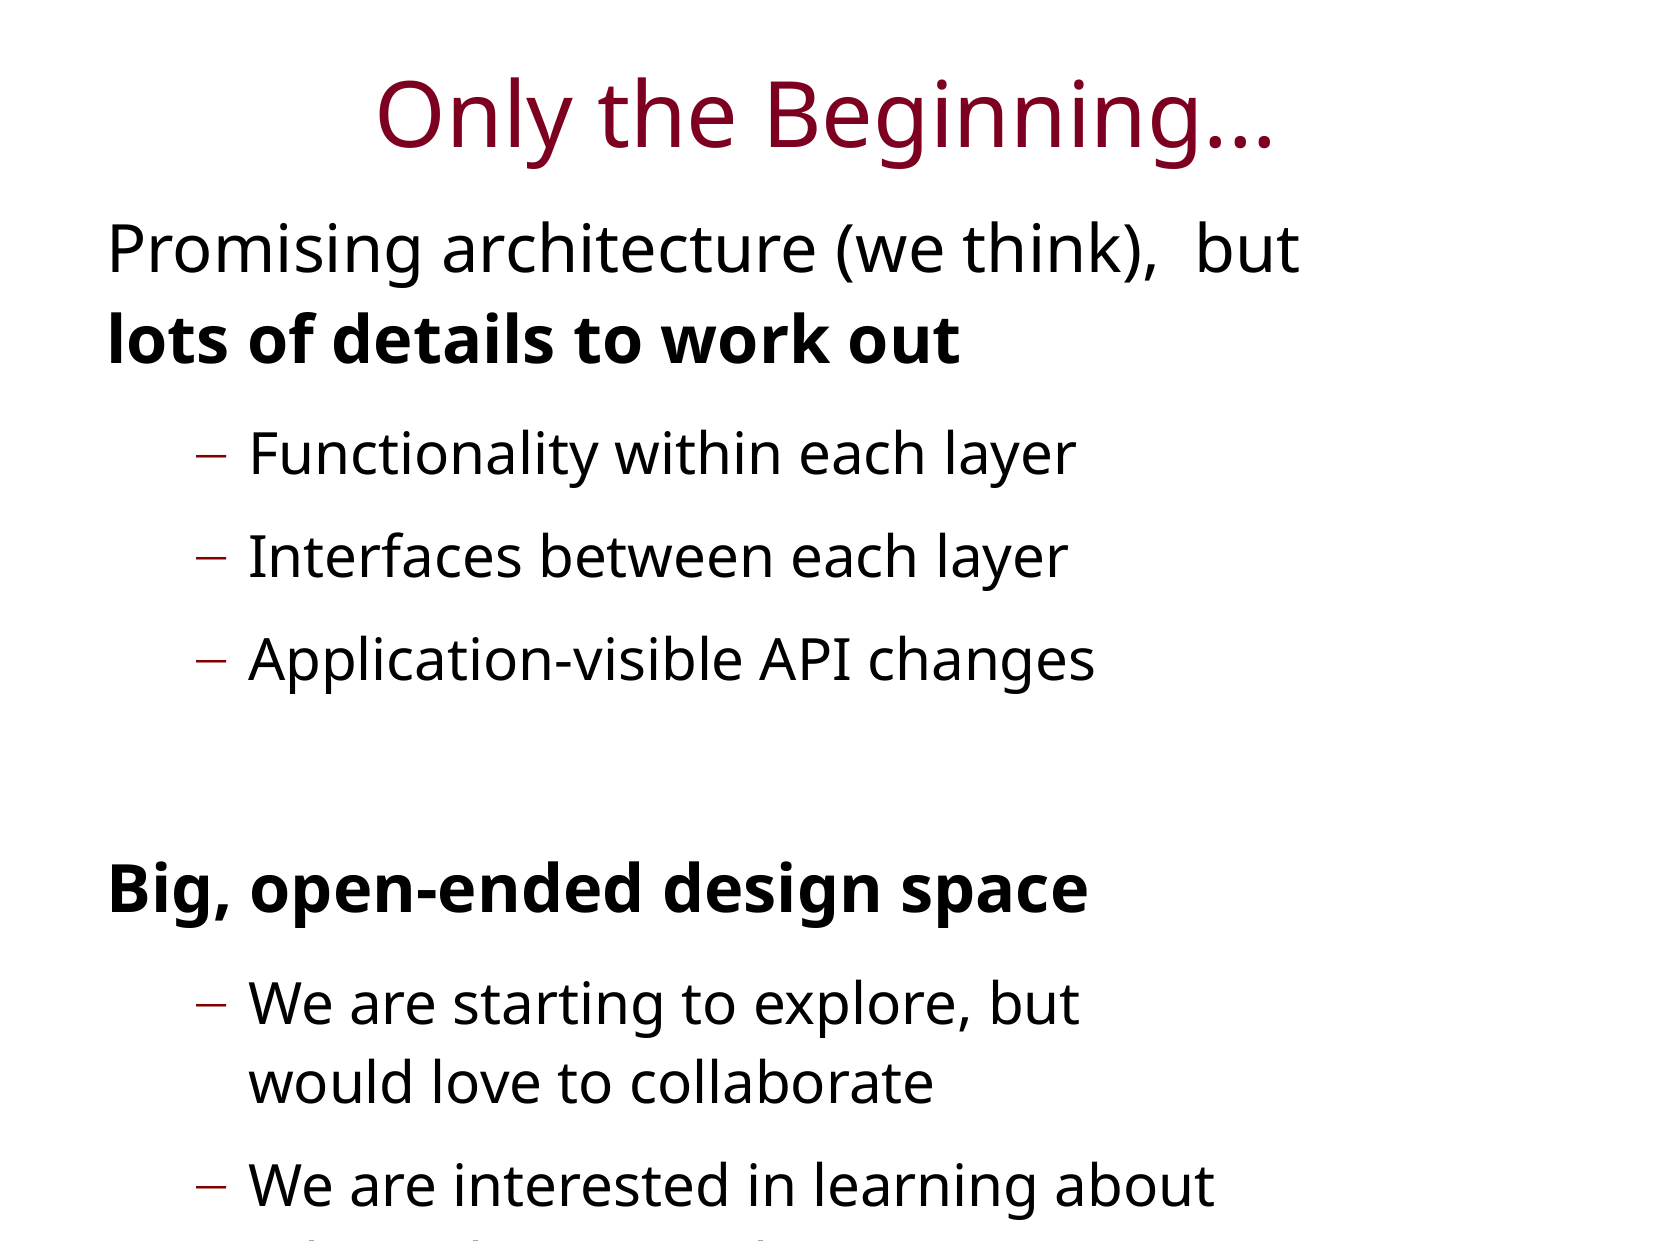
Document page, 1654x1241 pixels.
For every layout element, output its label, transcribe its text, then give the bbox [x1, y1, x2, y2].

list Promising architecture (we think), but lots of details to work out Functionality within each layer Interfaces between each layer Application-visible API changes Big, open-ended design space We are starting to explore, but would love to collaborate We are interested in learning about other relevent applications/scenarios [106, 201, 1599, 1162]
title Only the Beginning... [82, 8, 1571, 216]
